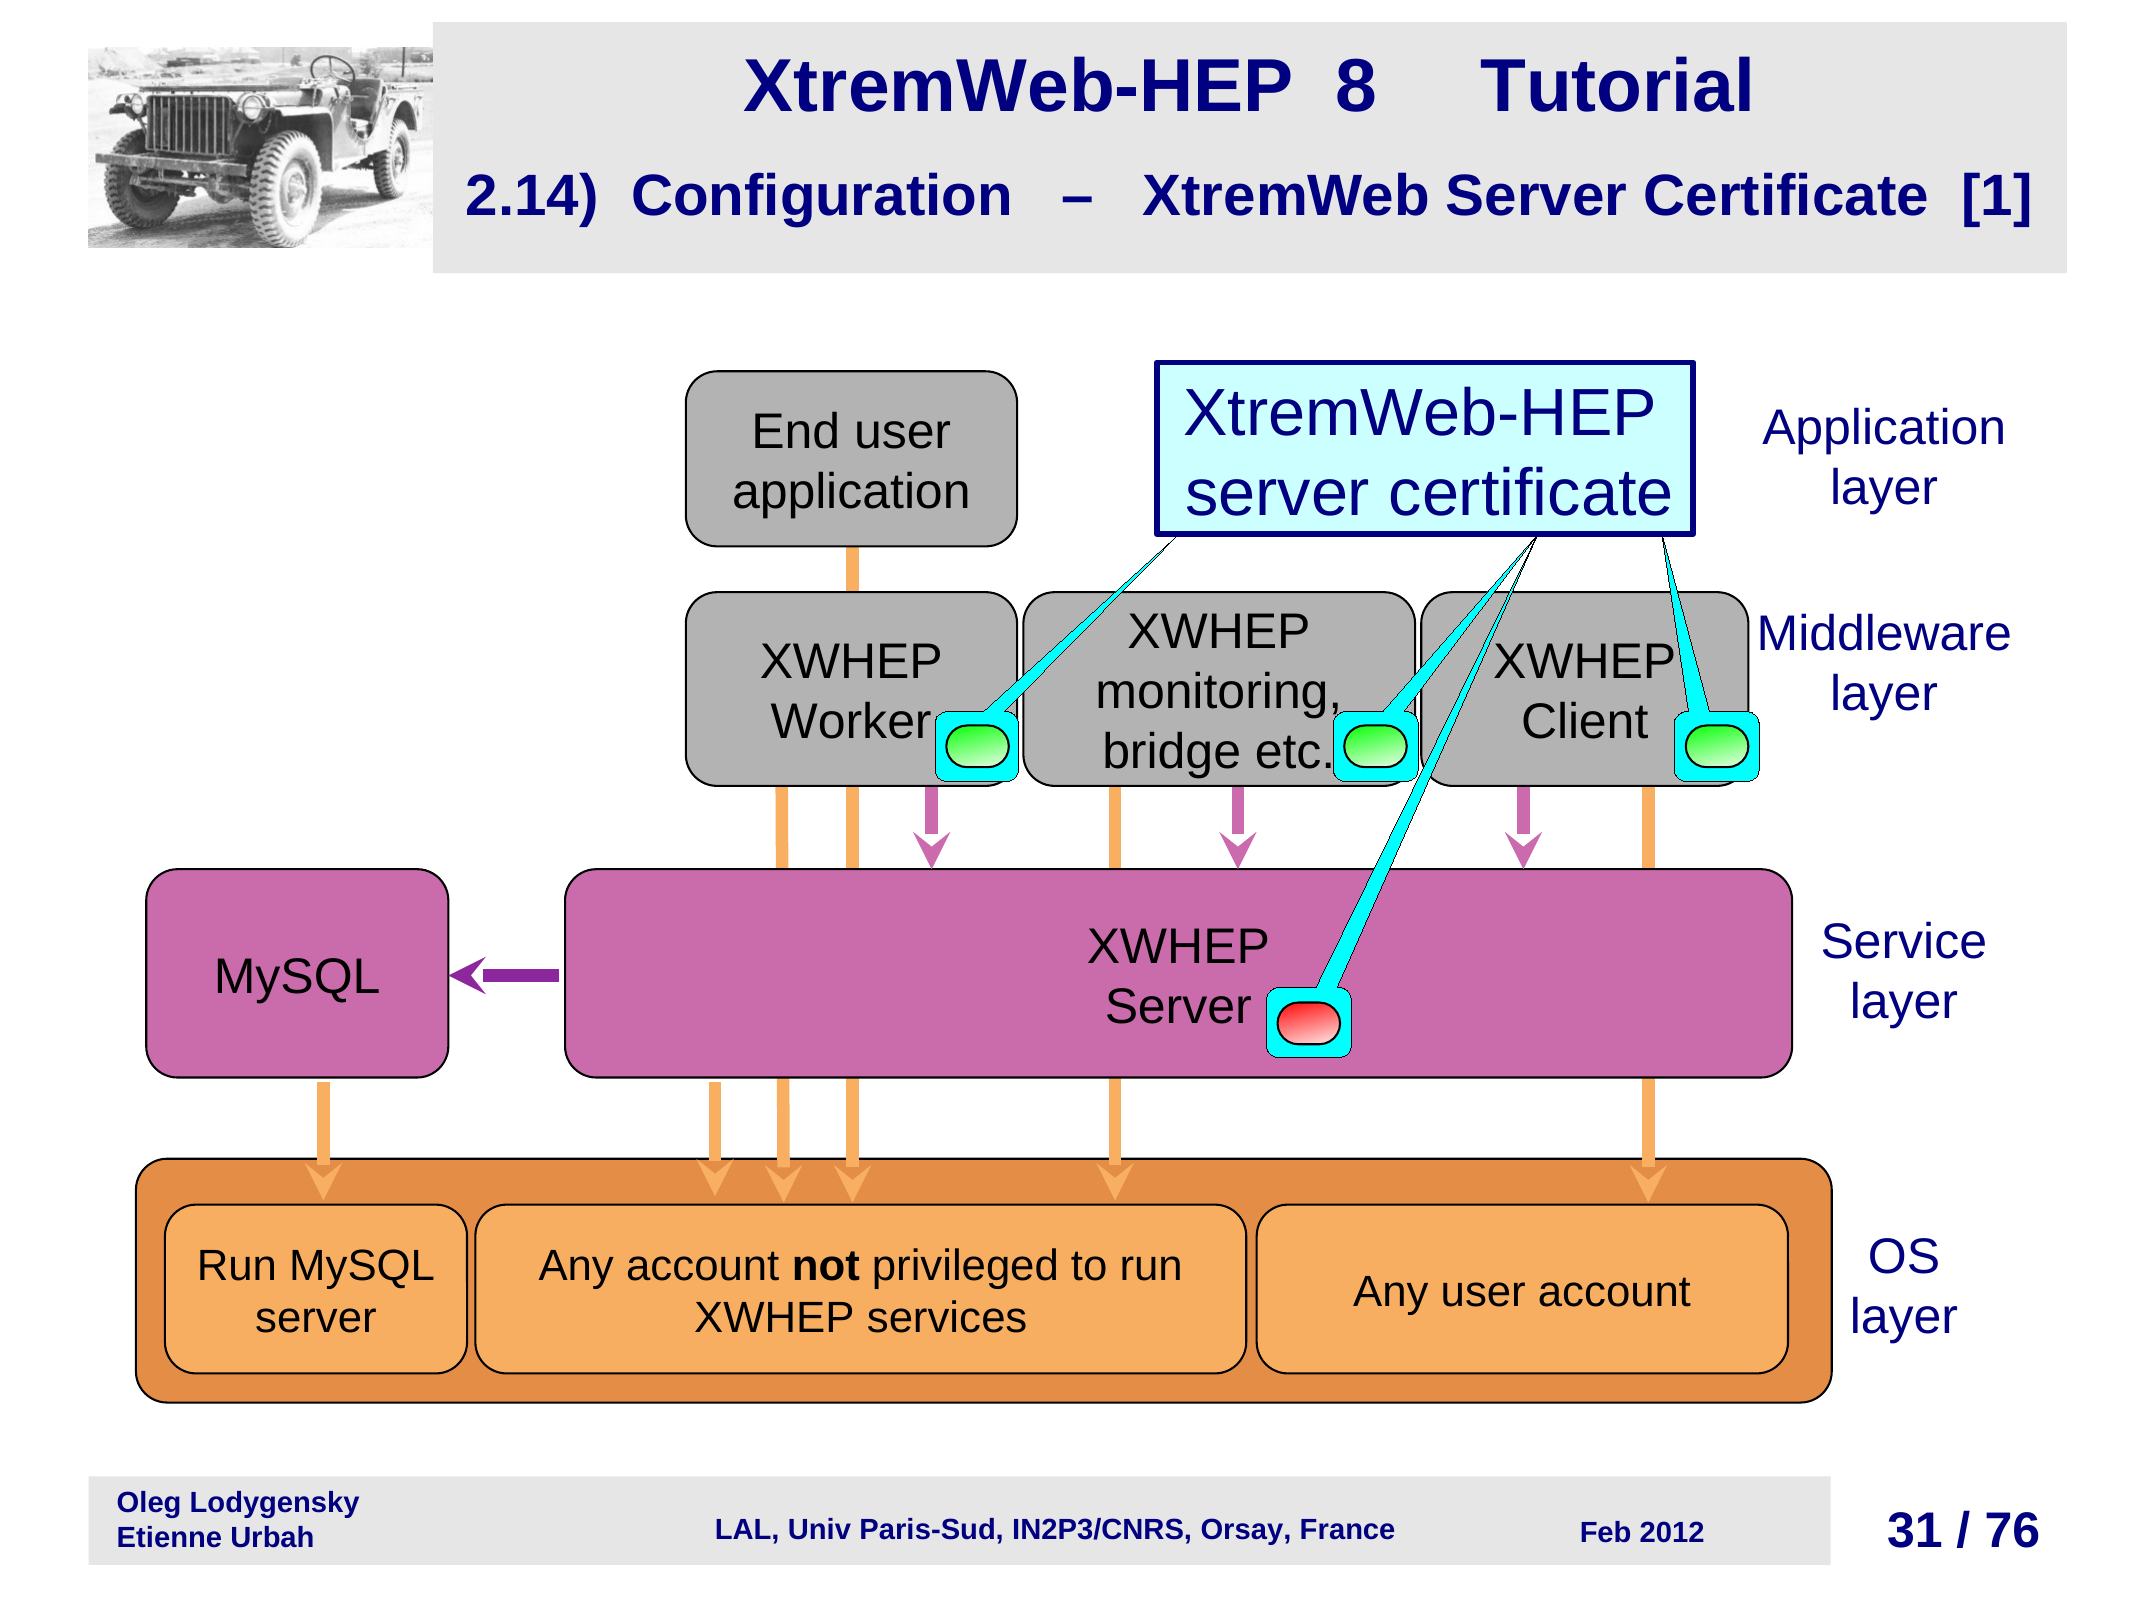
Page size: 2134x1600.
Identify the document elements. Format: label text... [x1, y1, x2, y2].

text_box XWHEP monitoring, bridge etc. [1023, 592, 1113, 674]
picture [88, 47, 433, 248]
text_box OS layer [1840, 1223, 1968, 1344]
text_box XWHEP Client [1421, 592, 1486, 666]
text_box Run MySQL server [164, 1204, 468, 1374]
text_box Any user account [1256, 1204, 1789, 1374]
text_box XWHEP Client [1678, 592, 1749, 711]
text_box [697, 1158, 733, 1172]
text_box Service layer [1811, 908, 1997, 1029]
text_box XtremWeb-HEP server certificate [1156, 362, 1694, 534]
text_box MySQL [146, 869, 449, 1078]
text_box XWHEP Client [1431, 592, 1733, 786]
text_box XWHEP monitoring, bridge etc. [1023, 592, 1416, 786]
text_box XWHEP Client [1421, 592, 1508, 766]
title 2.14) Configuration – XtremWeb Server Certificate [1] [442, 118, 2067, 266]
text_box [1661, 534, 1760, 782]
text_box [935, 536, 1177, 782]
text_box XWHEP Worker [685, 592, 1018, 786]
text_box Application layer [1731, 394, 2038, 526]
text_box XWHEP Server [565, 869, 1793, 1078]
text_box Any account not privileged to run XWHEP services [475, 1204, 1247, 1374]
text_box Middleware layer [1739, 600, 2038, 732]
text_box [1266, 534, 1538, 1058]
text_box [135, 1158, 1832, 1403]
text_box End user application [685, 371, 1018, 547]
